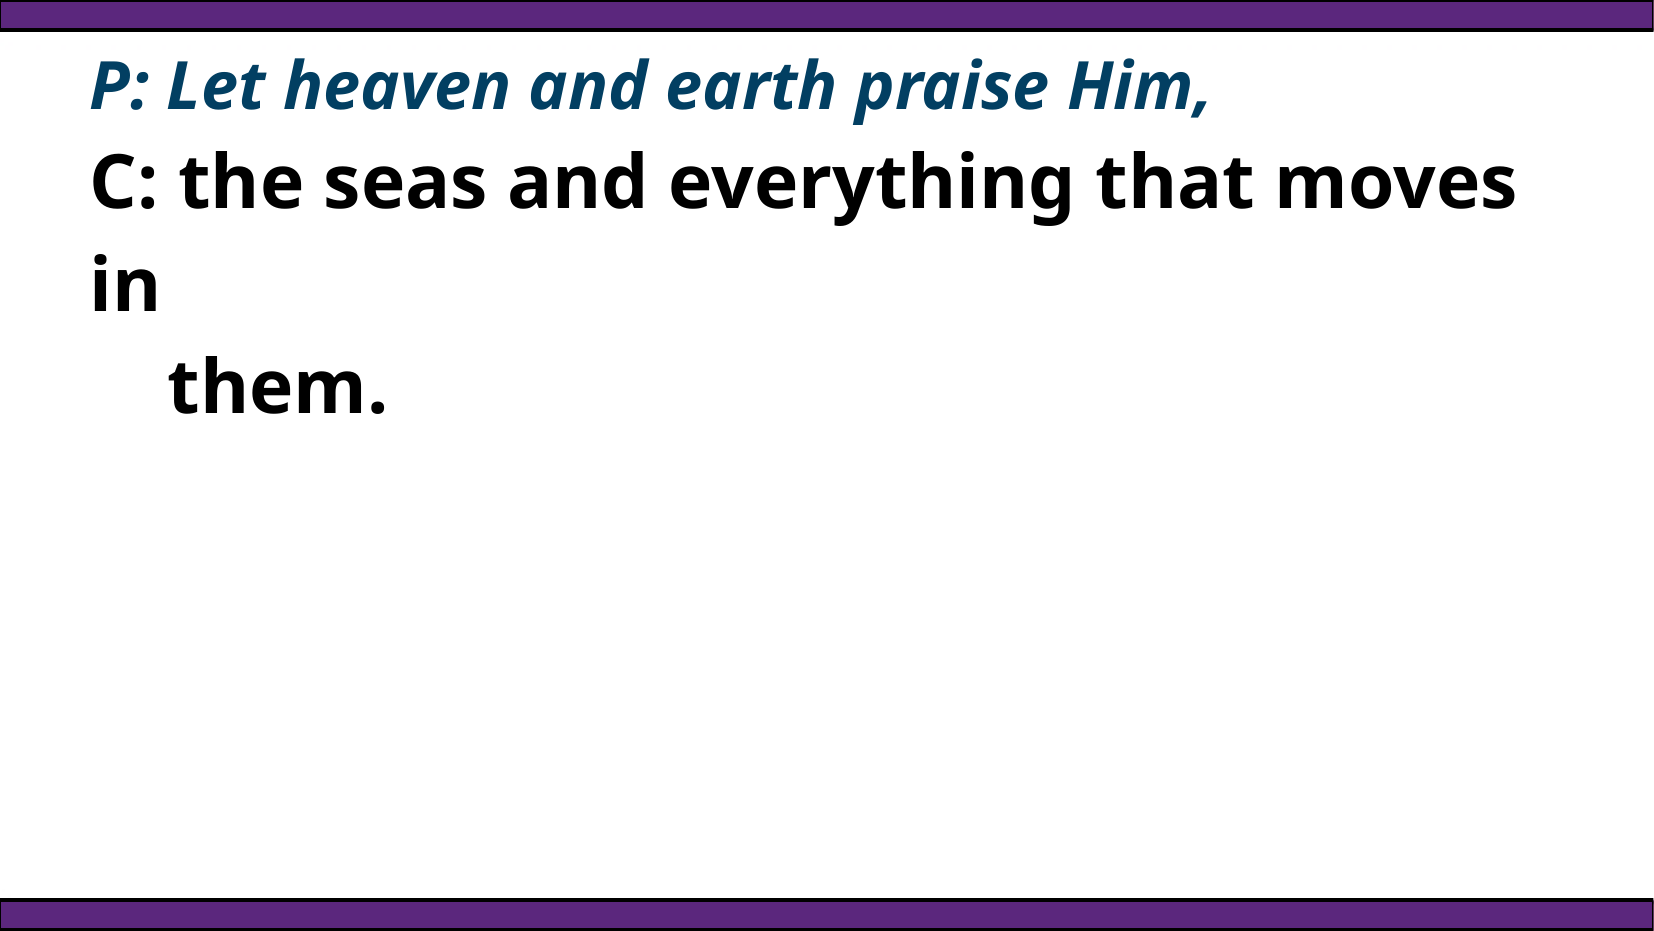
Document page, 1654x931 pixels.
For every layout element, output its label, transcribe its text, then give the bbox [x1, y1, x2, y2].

text_box [0, 0, 1654, 31]
picture [0, 31, 1654, 900]
text_box P: Let heaven and earth praise Him, C: the seas and everything that moves in them. [75, 30, 1576, 348]
text_box [0, 900, 1654, 931]
